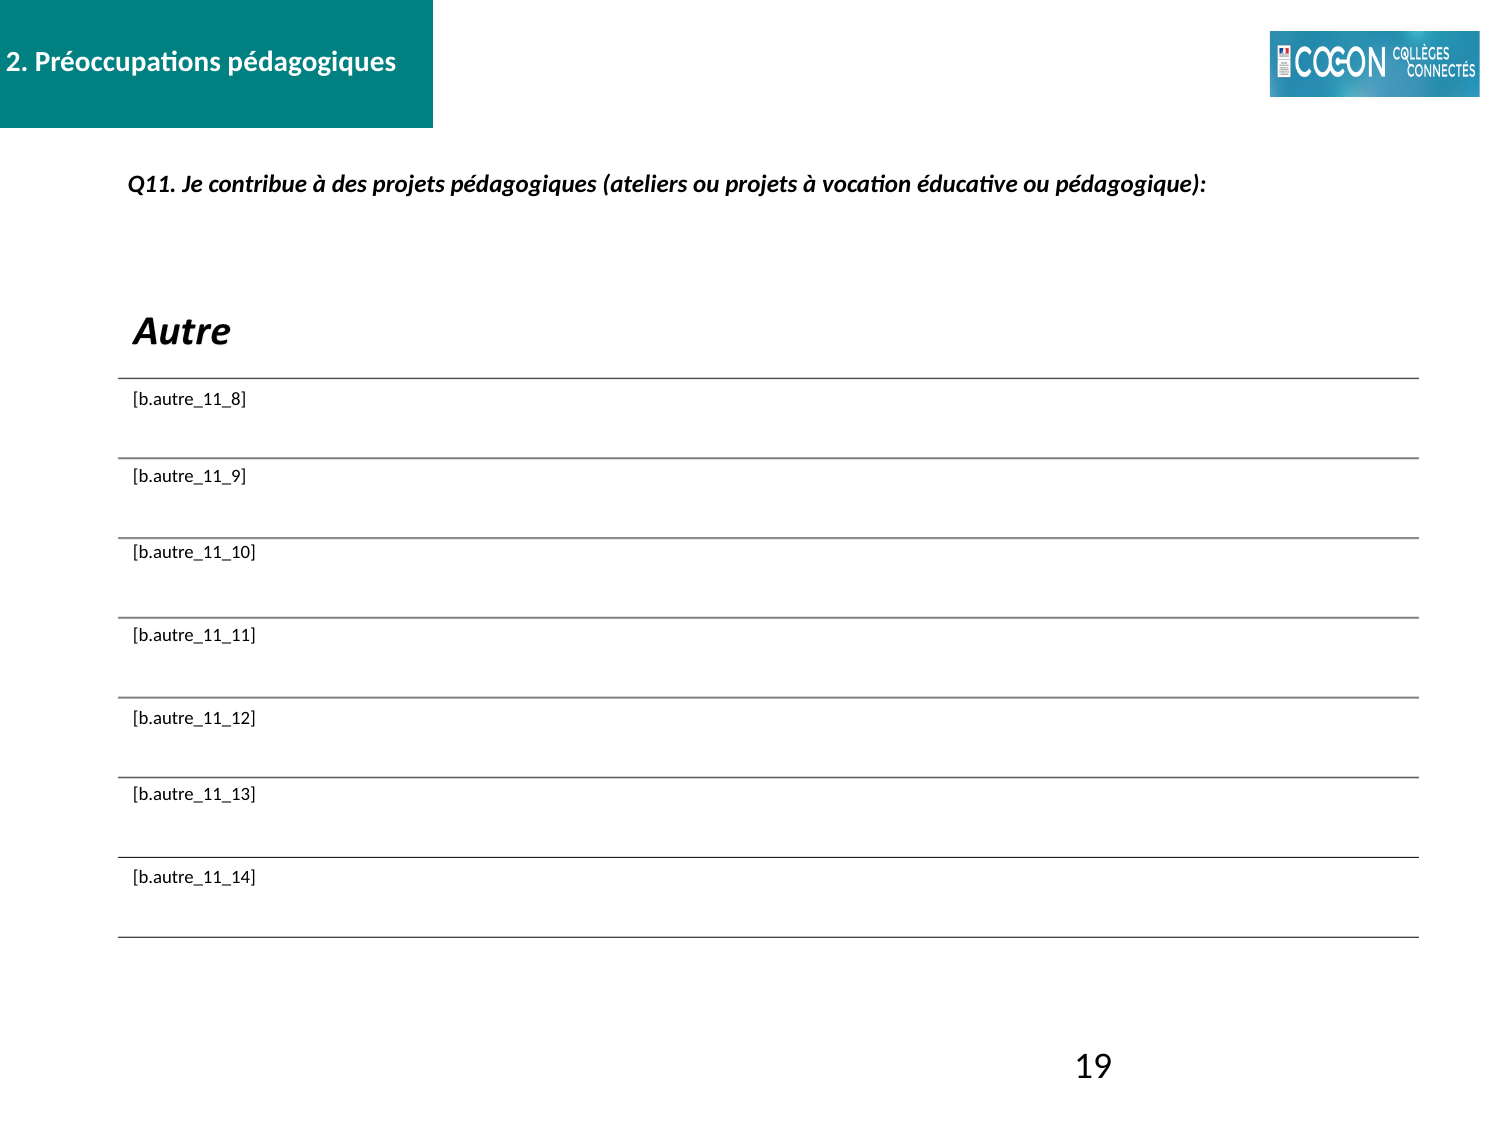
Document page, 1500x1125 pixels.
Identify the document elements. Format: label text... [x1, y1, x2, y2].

picture [108, 292, 1419, 938]
text_box [b.autre_11_9] [118, 460, 1419, 537]
text_box Q11. Je contribue à des projets pédagogiques (ateliers ou projets à vocation éducative ou pédagogique): [112, 166, 1407, 221]
text_box [b.autre_11_13] [118, 779, 1419, 857]
text_box [b.autre_11_12] [118, 702, 1419, 779]
picture [1269, 31, 1480, 97]
text_box [b.autre_11_11] [118, 620, 1419, 697]
text_box <numéro> [1059, 1042, 1397, 1103]
text_box [b.autre_11_10] [118, 537, 1419, 615]
text_box 2. Préoccupations pédagogiques [0, 0, 433, 128]
text_box [b.autre_11_14] [118, 862, 1419, 939]
text_box [b.autre_11_8] [118, 383, 1419, 460]
